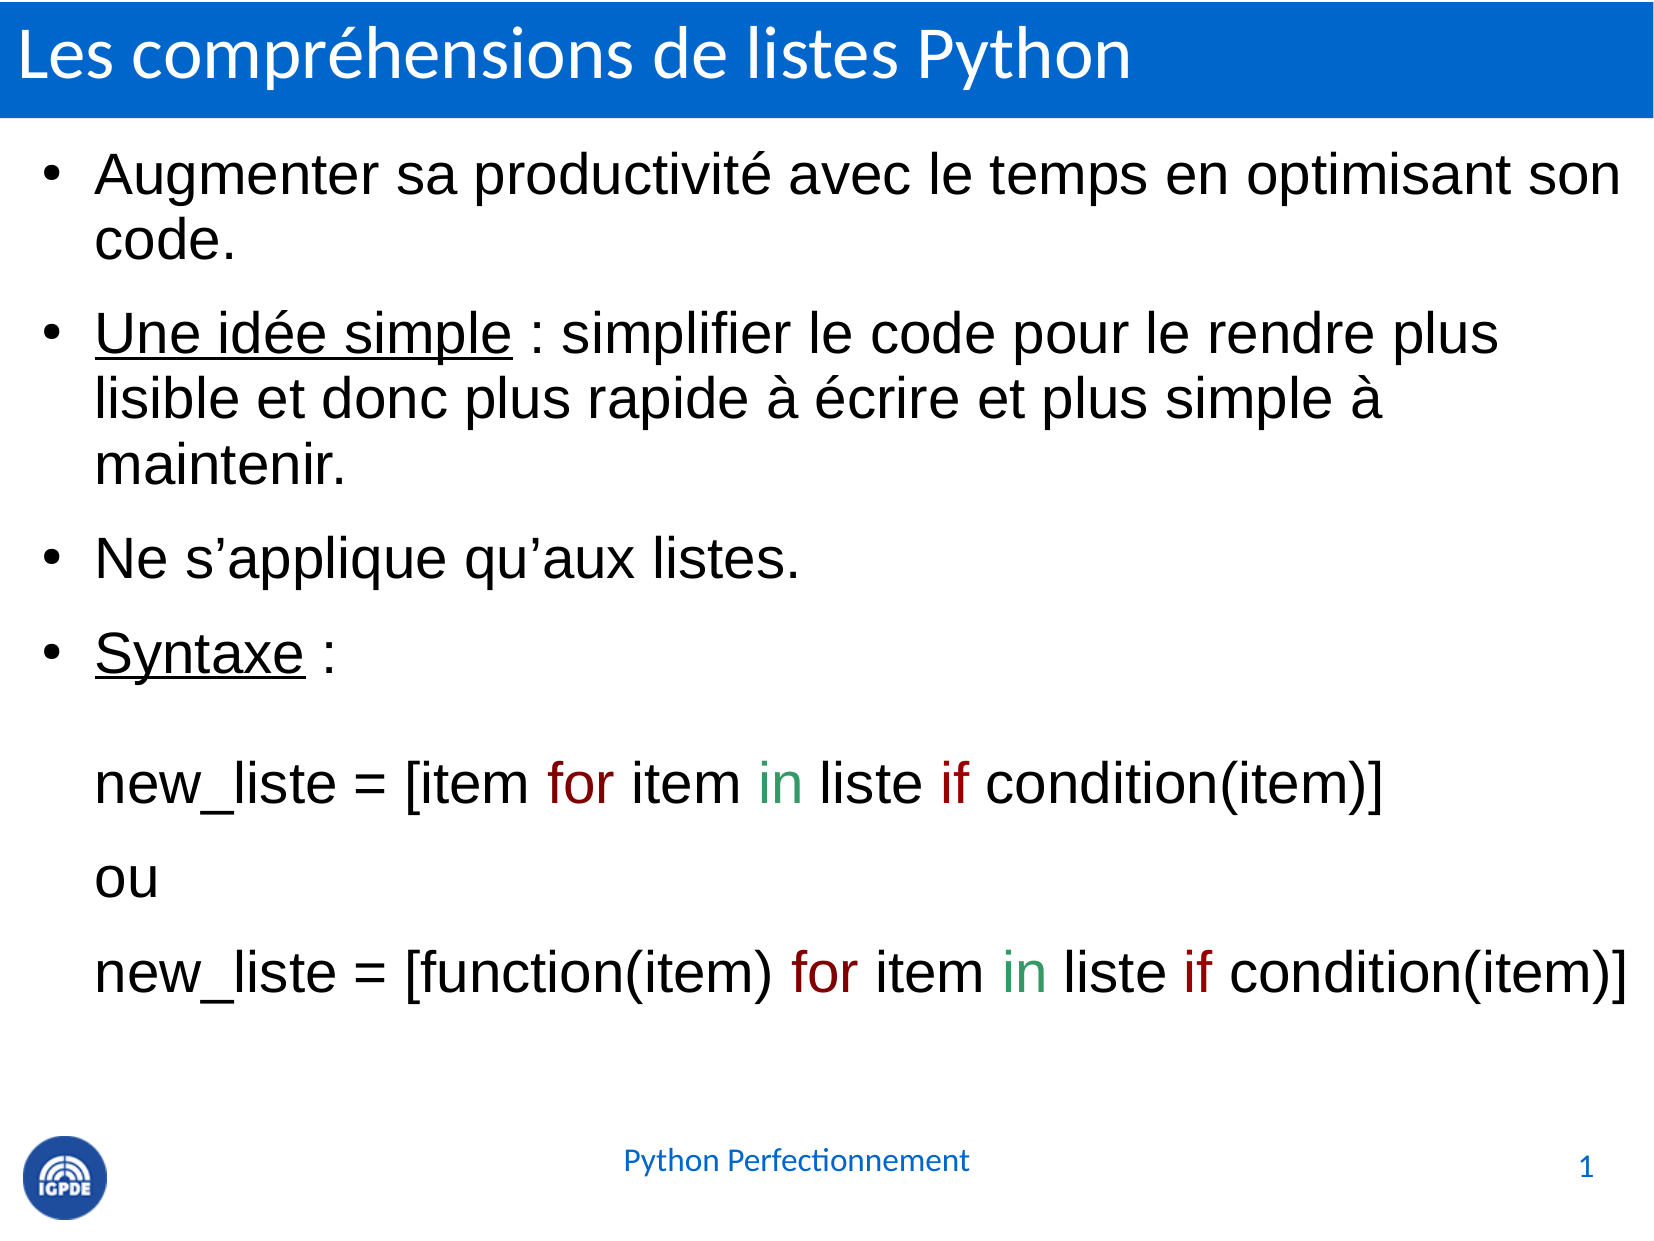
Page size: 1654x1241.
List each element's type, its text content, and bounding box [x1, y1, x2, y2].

list Augmenter sa productivité avec le temps en optimisant son code. Une idée simple : simplifier le code pour le rendre plus lisible et donc plus rapide à écrire et plus simple à maintenir. Ne s’applique qu’aux listes. Syntaxe : new_liste = [item for item in liste if condition(item)] ou new_liste = [function(item) for item in liste if condition(item)] [23, 141, 1630, 1134]
title Les compréhensions de listes Python [0, 2, 1654, 119]
picture [23, 1136, 107, 1220]
